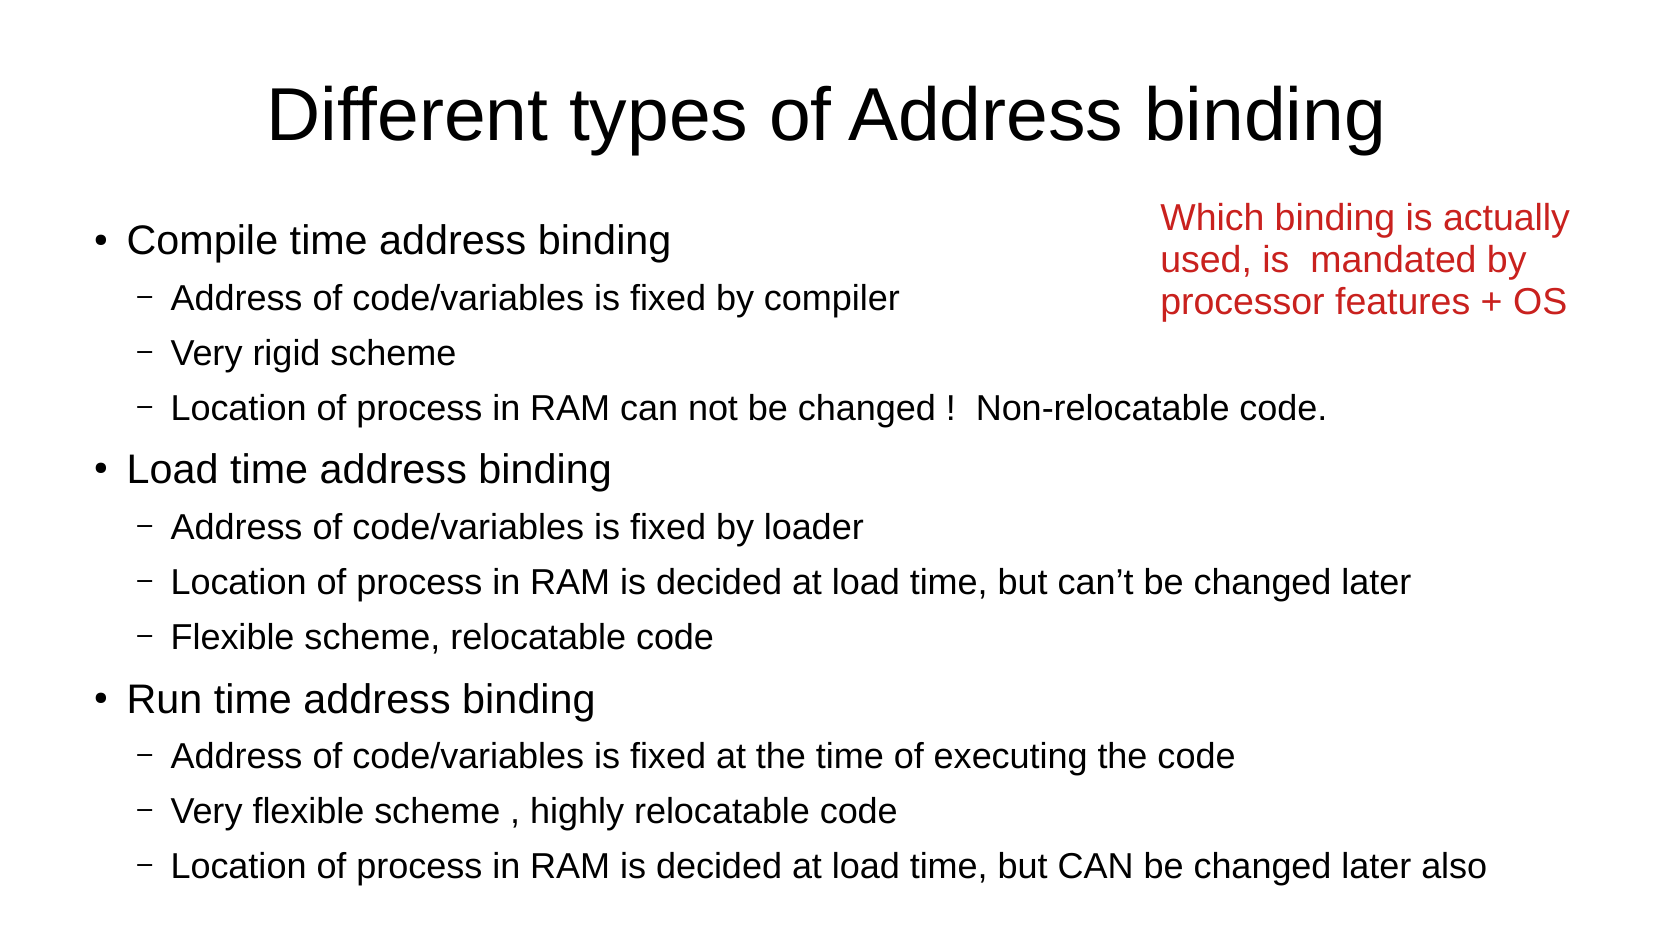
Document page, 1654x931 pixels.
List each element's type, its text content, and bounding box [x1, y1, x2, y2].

text_box Which binding is actually used, is mandated by processor features + OS [1145, 188, 1607, 330]
list Compile time address binding Address of code/variables is fixed by compiler Very rigid scheme Location of process in RAM can not be changed ! Non-relocatable code. Load time address binding Address of code/variables is fixed by loader Location of process in RAM is decided at load time, but can’t be changed later Flexible scheme, relocatable code Run time address binding Address of code/variables is fixed at the time of executing the code Very flexible scheme , highly relocatable code Location of process in RAM is decided at load time, but CAN be changed later also [82, 217, 1583, 898]
title Different types of Address binding [82, 37, 1571, 193]
